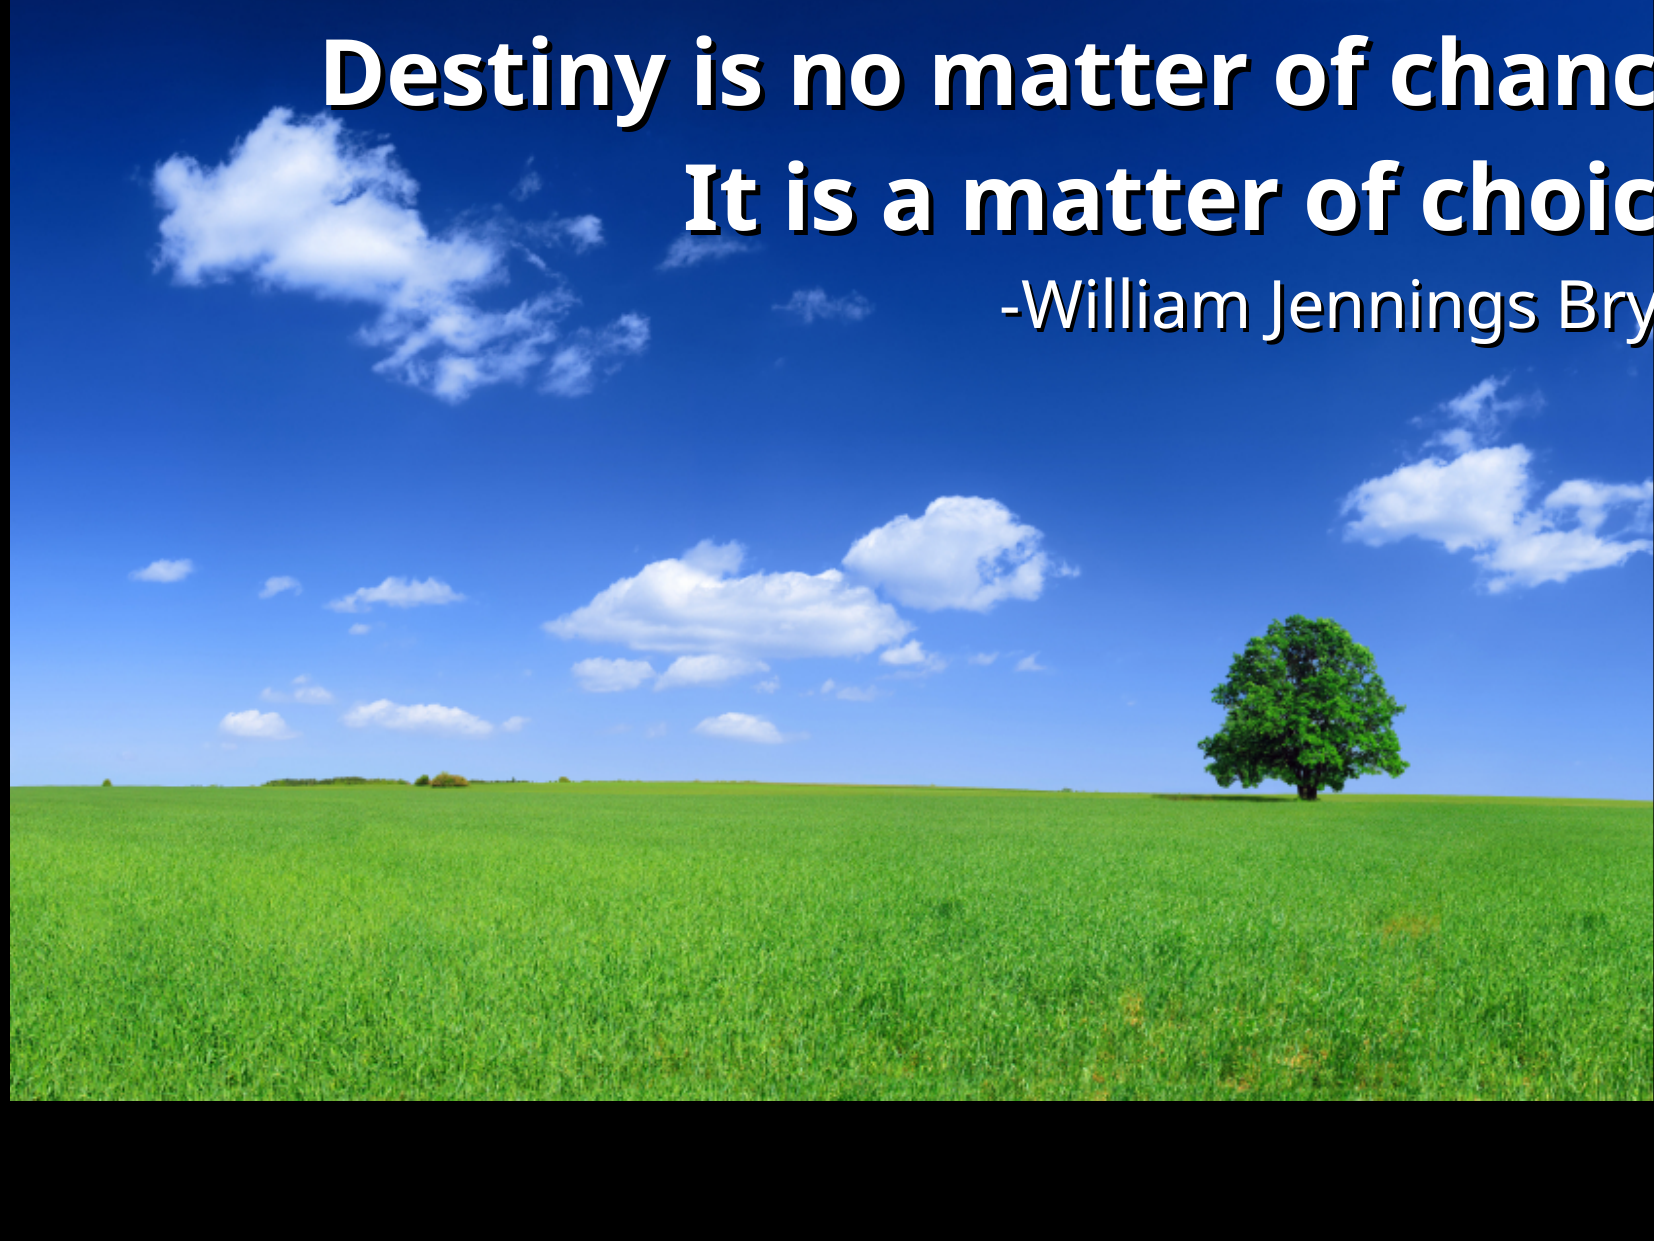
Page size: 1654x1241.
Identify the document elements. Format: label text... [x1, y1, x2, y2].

picture [1164, 316, 1177, 324]
picture [10, 0, 1654, 1101]
text_box [0, 0, 1654, 1241]
picture [1479, 316, 1494, 324]
picture [1571, 316, 1588, 323]
text_box Destiny is no matter of chance. It is a matter of choice. -William Jennings Bryan [303, 0, 1654, 316]
